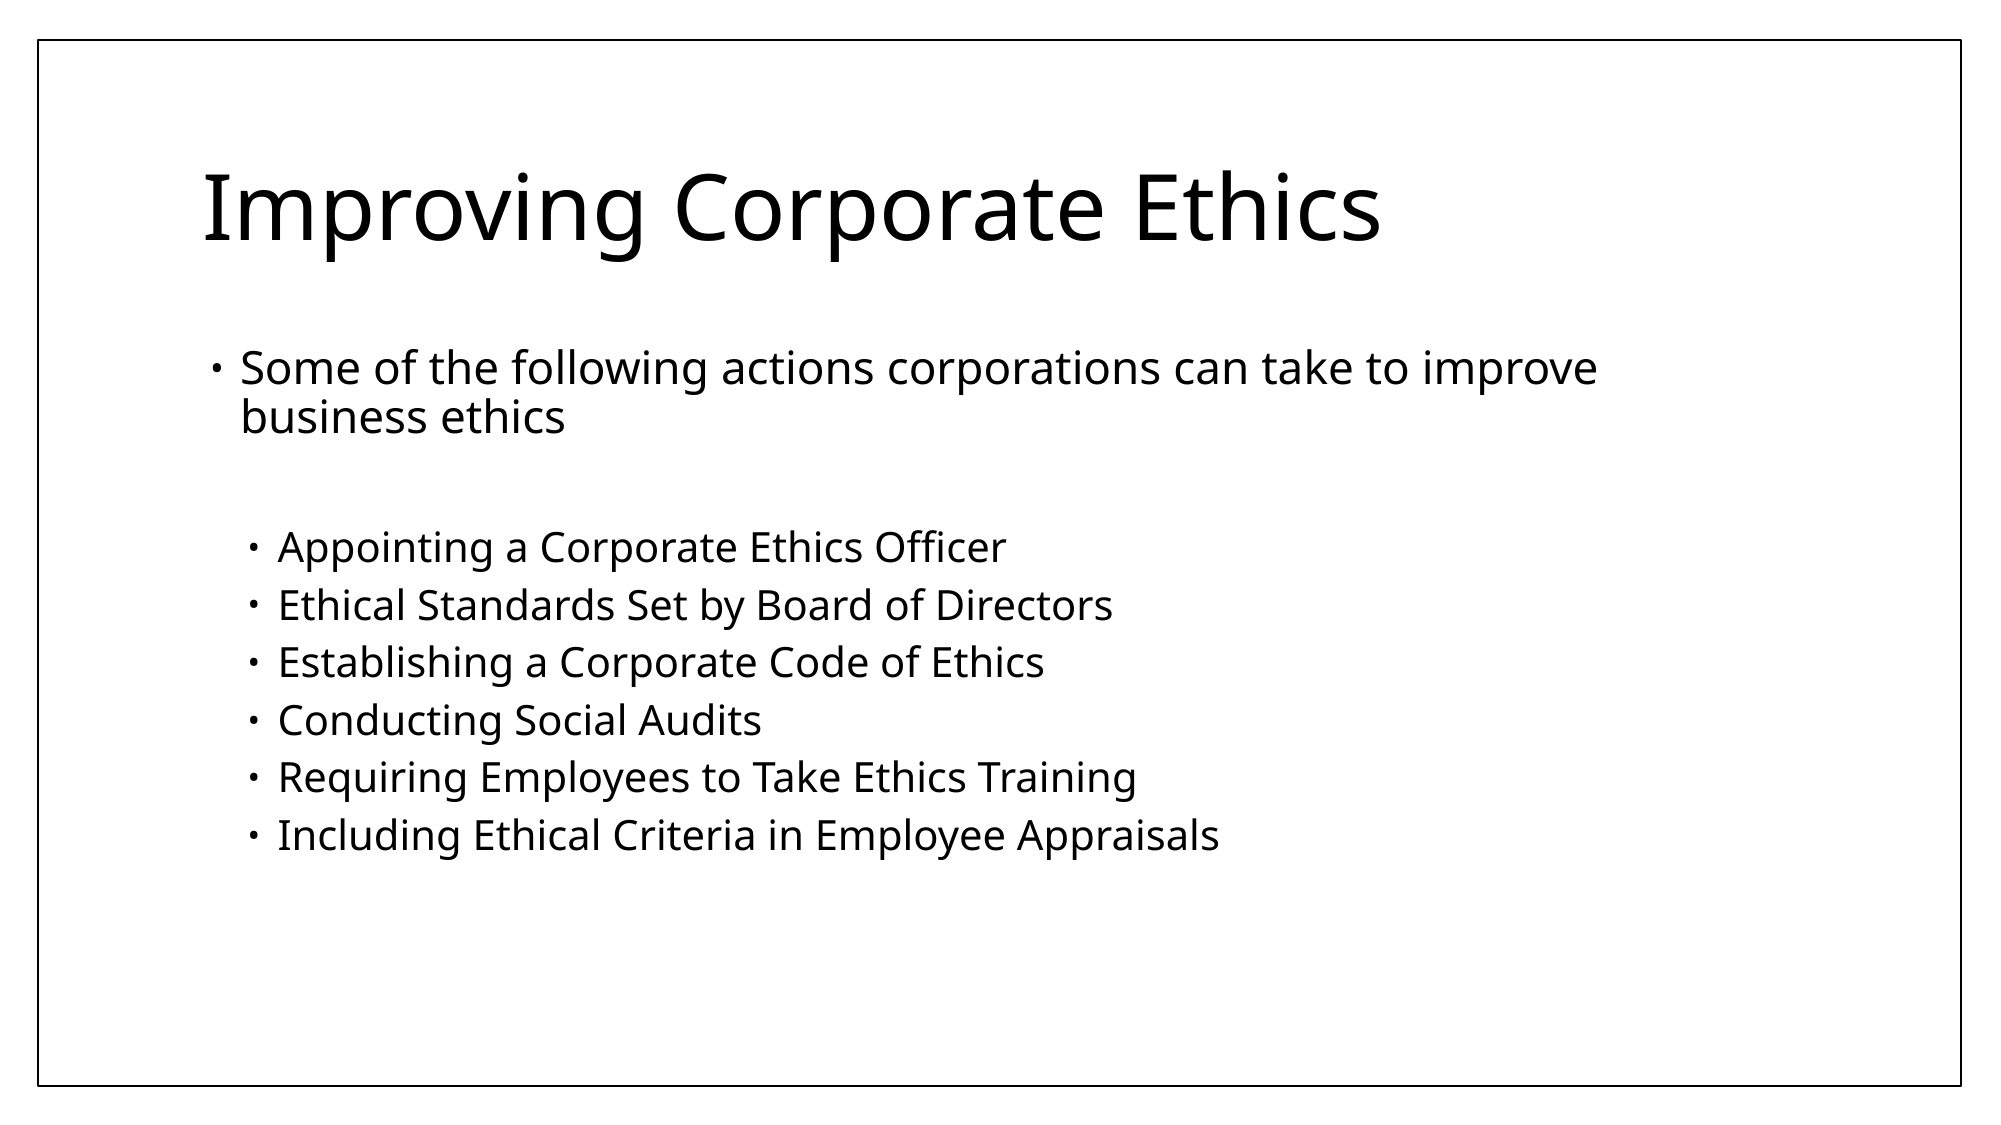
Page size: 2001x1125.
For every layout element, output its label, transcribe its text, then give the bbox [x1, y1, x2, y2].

title Improving Corporate Ethics [187, 99, 1808, 323]
list Some of the following actions corporations can take to improve business ethics Appointing a Corporate Ethics Officer Ethical Standards Set by Board of Directors Establishing a Corporate Code of Ethics Conducting Social Audits Requiring Employees to Take Ethics Training Including Ethical Criteria in Employee Appraisals [187, 337, 1808, 1000]
